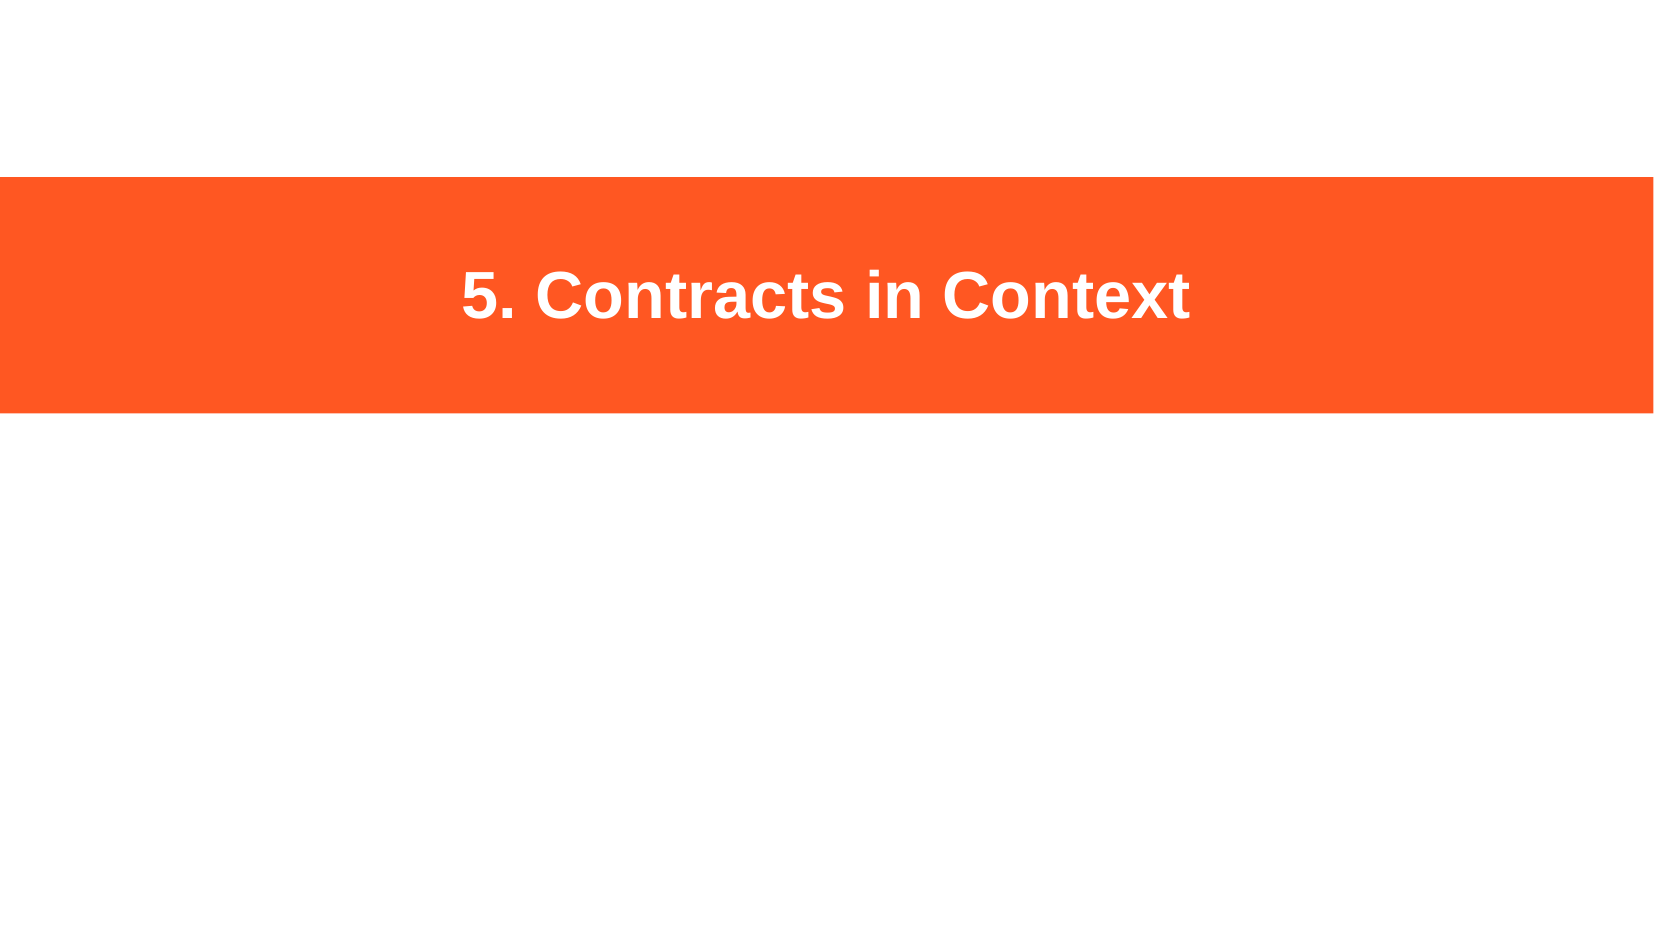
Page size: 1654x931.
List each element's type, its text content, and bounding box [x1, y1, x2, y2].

title 5. Contracts in Context [0, 177, 1654, 414]
